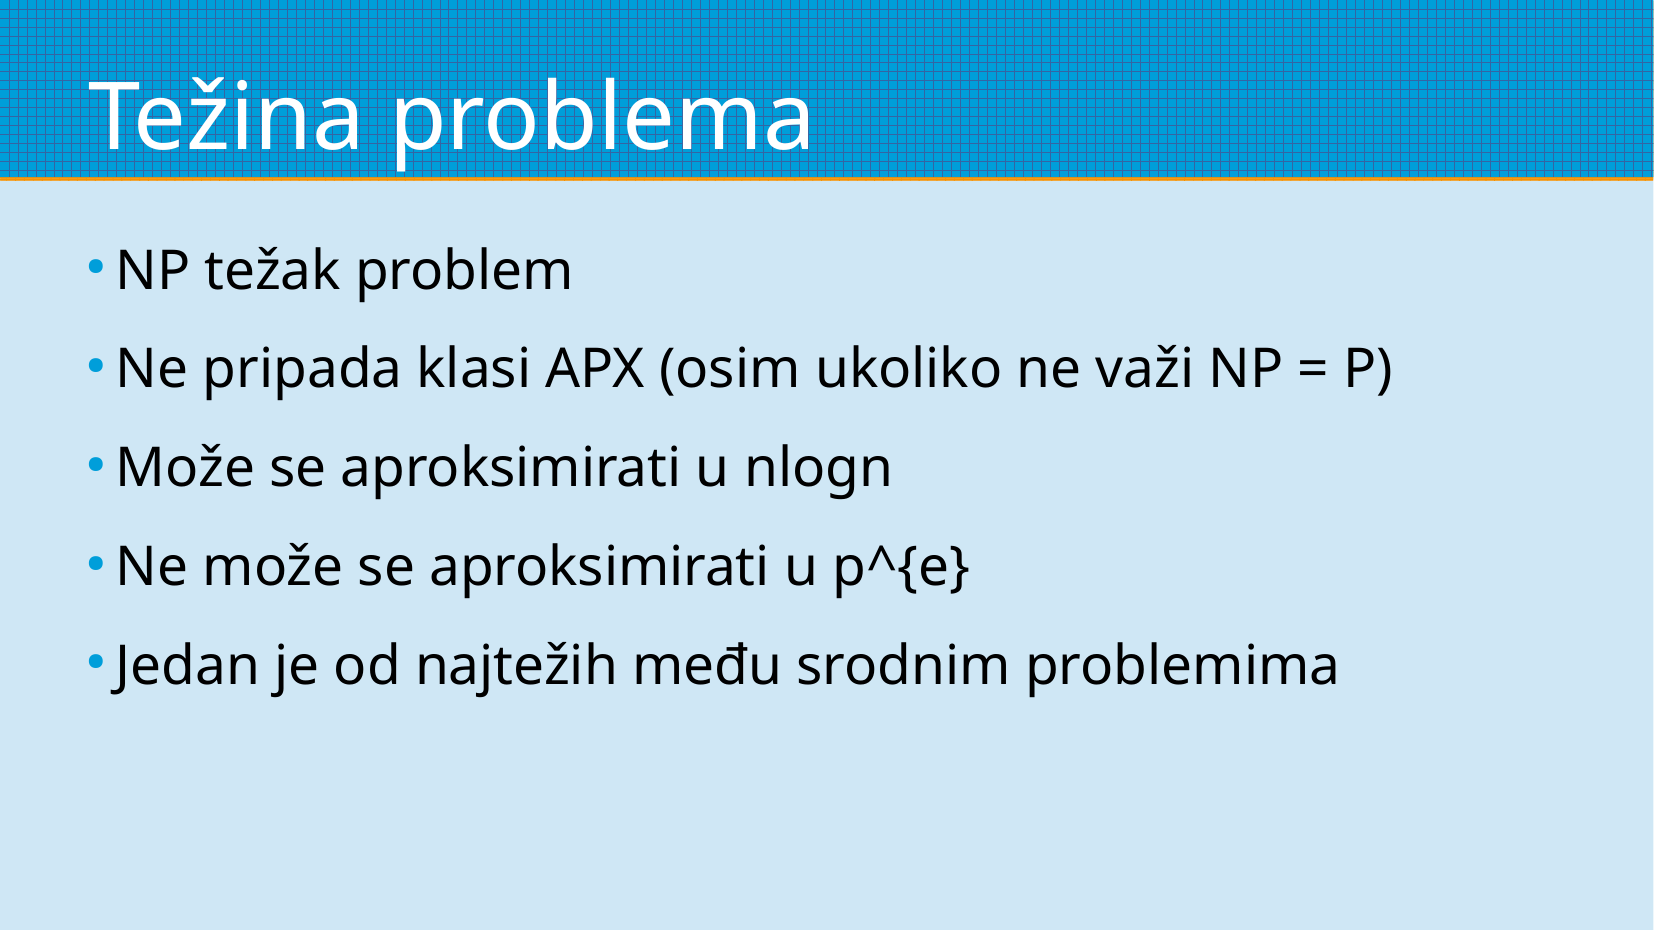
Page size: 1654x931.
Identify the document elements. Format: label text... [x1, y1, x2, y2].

title Težina problema [88, 14, 1565, 178]
list NP težak problem Ne pripada klasi APX (osim ukoliko ne važi NP = P) Može se aproksimirati u nlogn Ne može se aproksimirati u p^{e} Jedan je od najtežih među srodnim problemima [76, 230, 1426, 713]
